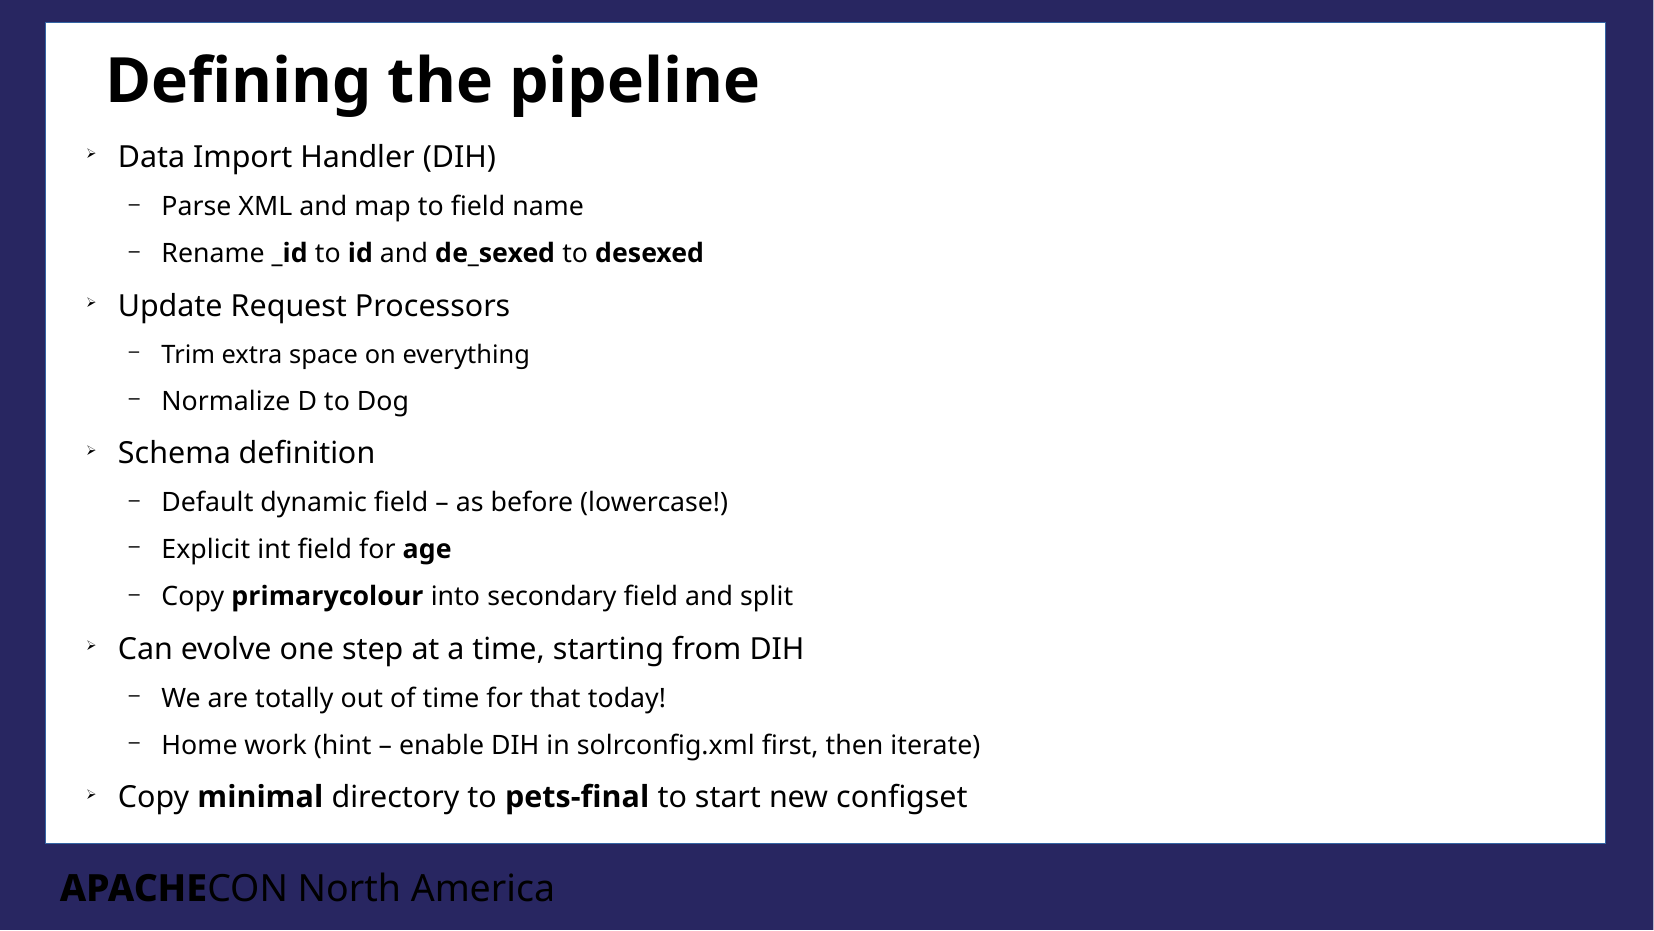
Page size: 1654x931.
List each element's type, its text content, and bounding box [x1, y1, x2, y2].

title Defining the pipeline [105, 37, 1546, 121]
list Data Import Handler (DIH) Parse XML and map to field name Rename _id to id and de_sexed to desexed Update Request Processors Trim extra space on everything Normalize D to Dog Schema definition Default dynamic field – as before (lowercase!) Explicit int field for age Copy primarycolour into secondary field and split Can evolve one step at a time, starting from DIH We are totally out of time for that today! Home work (hint – enable DIH in solrconfig.xml first, then iterate) Copy minimal directory to pets-final to start new configset [75, 135, 1564, 826]
